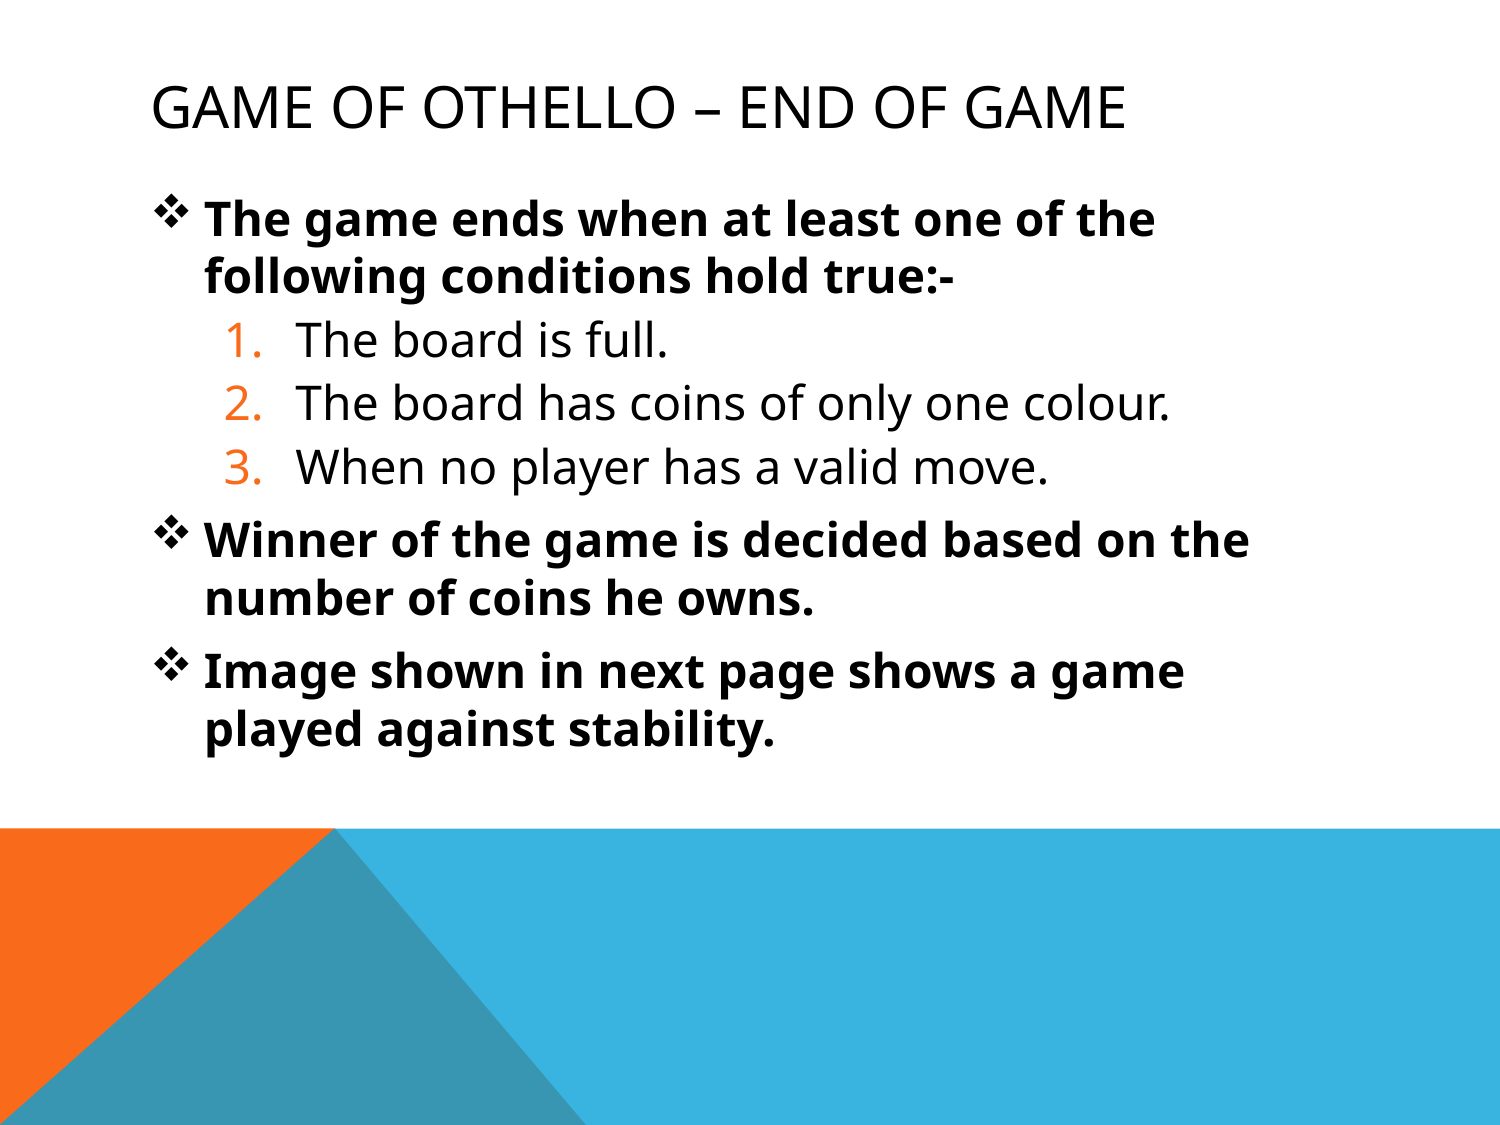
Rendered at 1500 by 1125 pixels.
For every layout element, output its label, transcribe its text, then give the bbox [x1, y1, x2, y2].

list The game ends when at least one of the following conditions hold true:- The board is full. The board has coins of only one colour. When no player has a valid move. Winner of the game is decided based on the number of coins he owns. Image shown in next page shows a game played against stability. [135, 180, 1369, 768]
title Game Of othello – End of game [135, 60, 1369, 150]
